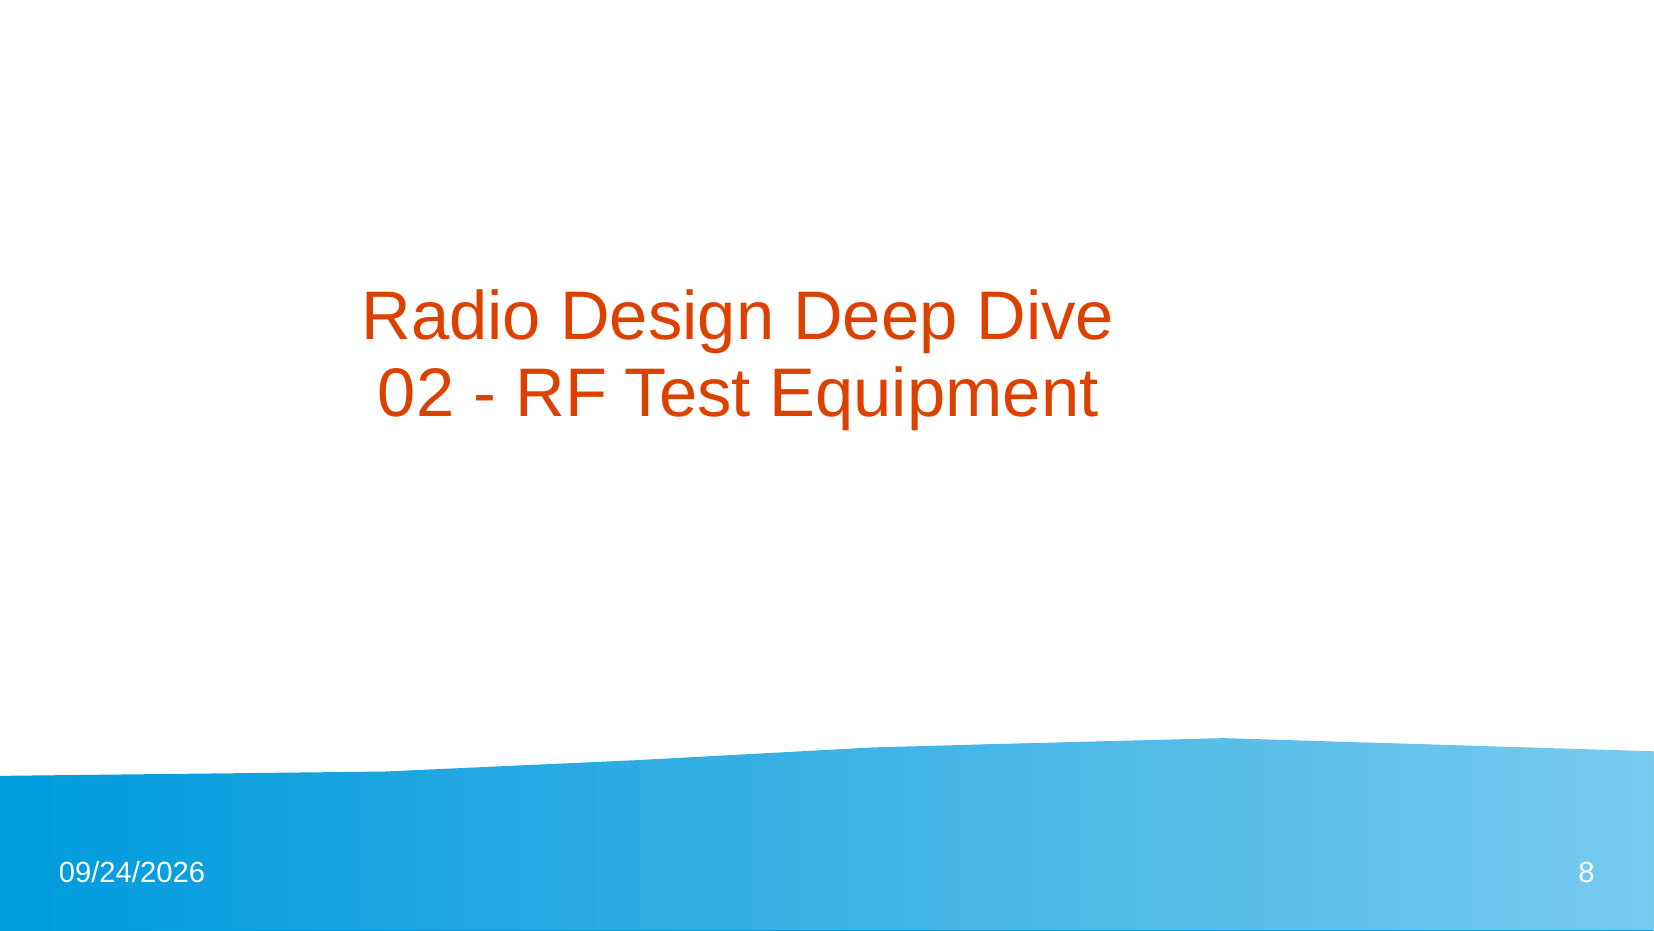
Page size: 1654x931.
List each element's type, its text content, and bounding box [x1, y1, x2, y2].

title Radio Design Deep Dive 02 - RF Test Equipment [0, 265, 1477, 443]
